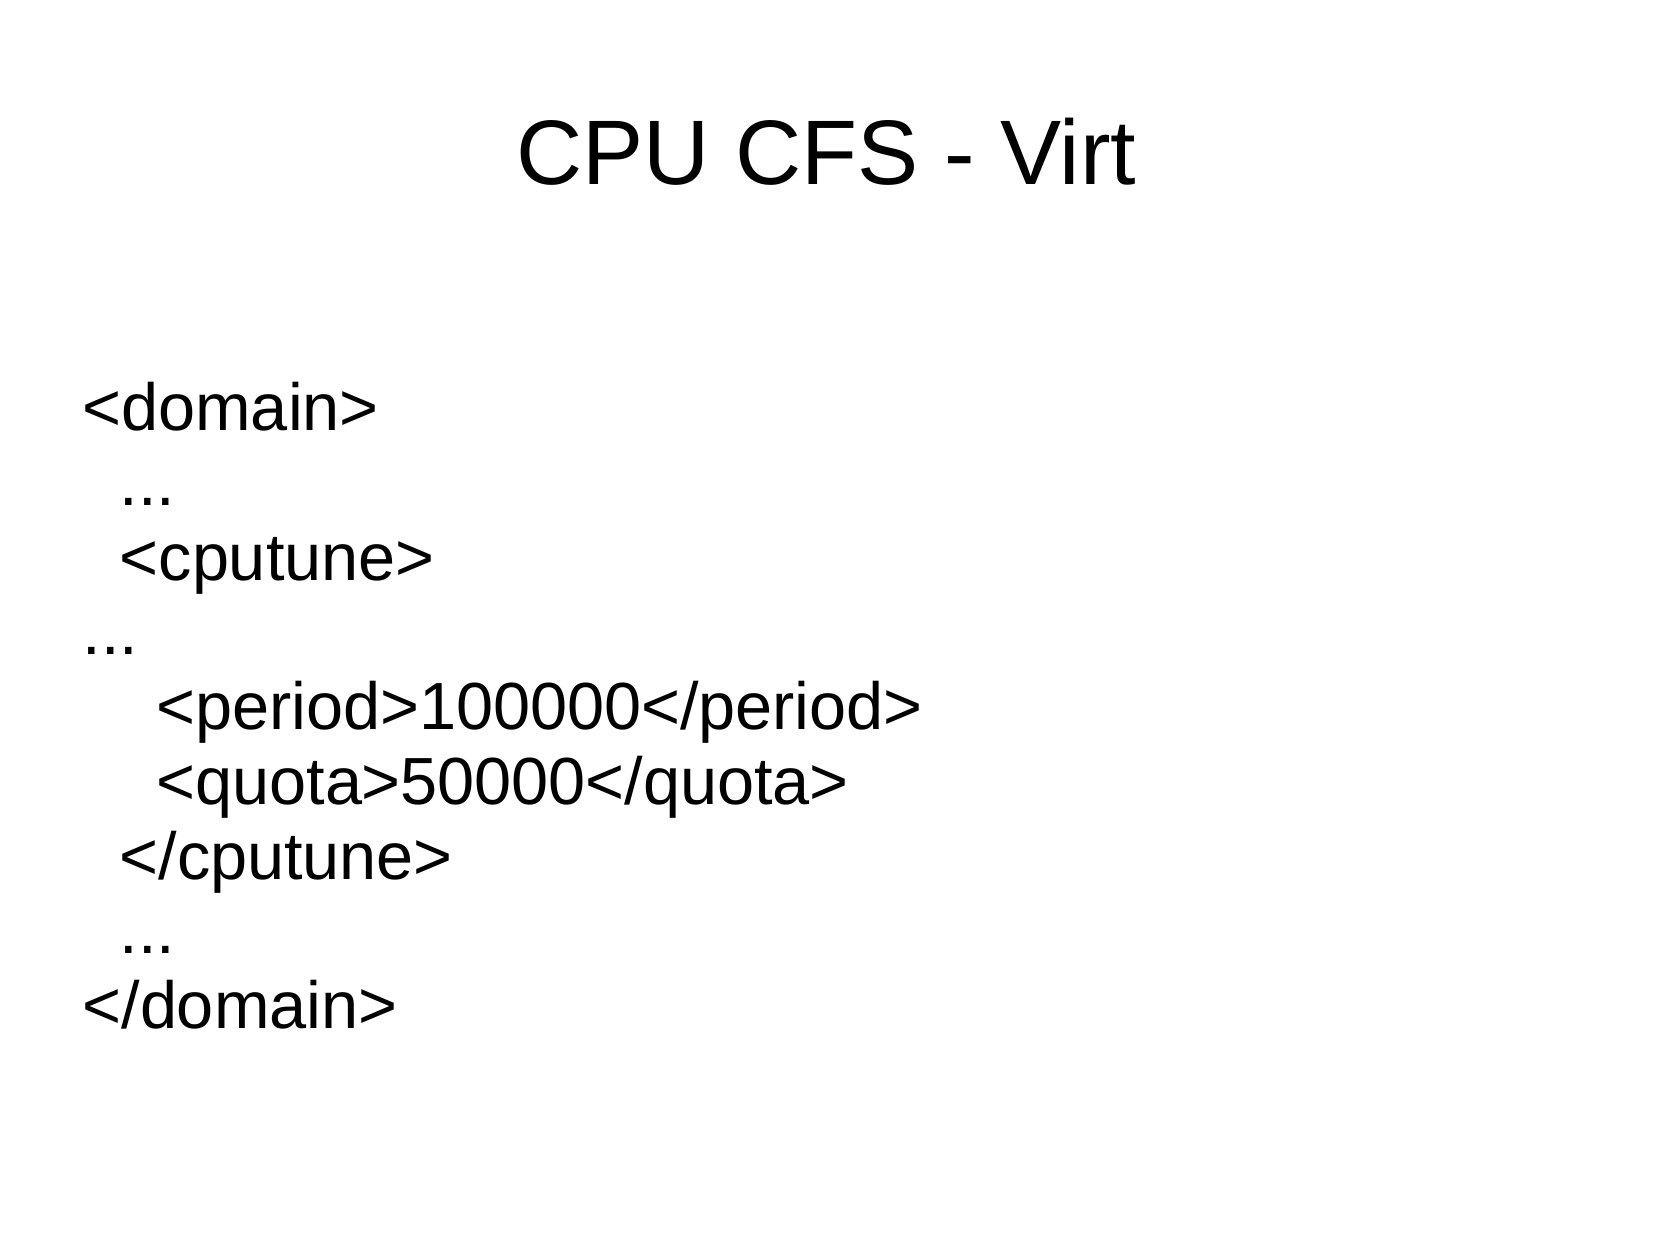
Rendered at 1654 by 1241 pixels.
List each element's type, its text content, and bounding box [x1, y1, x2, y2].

subtitle <domain> ... <cputune> ... <period>100000</period> <quota>50000</quota> </cputune> ... </domain> [82, 226, 1571, 1187]
title CPU CFS - Virt [82, 49, 1571, 226]
